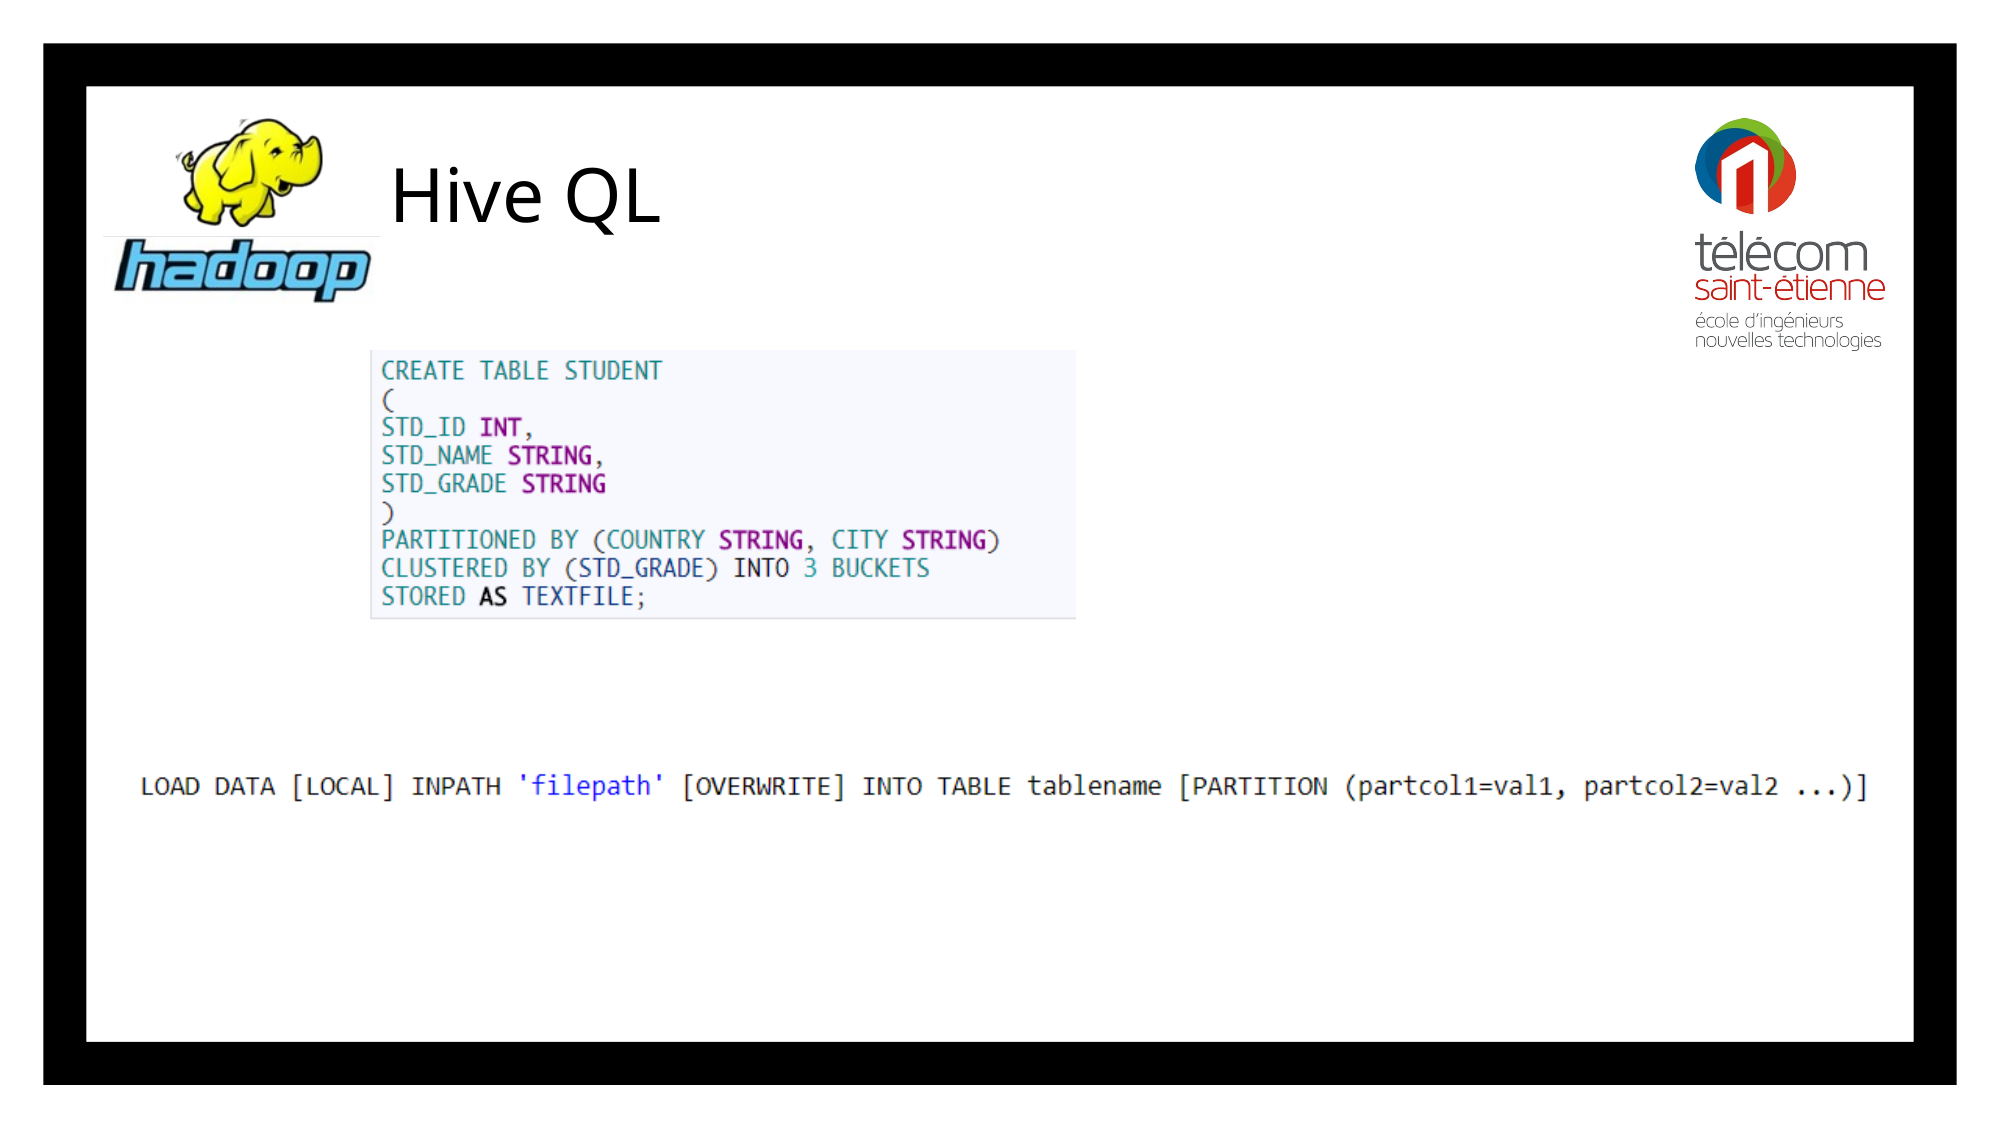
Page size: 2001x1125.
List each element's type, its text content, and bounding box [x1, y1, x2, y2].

title Hive QL [380, 138, 1849, 304]
picture [125, 746, 1885, 822]
picture [1715, 134, 1730, 138]
picture [103, 118, 380, 305]
picture [369, 350, 1076, 622]
picture [1695, 118, 1885, 351]
